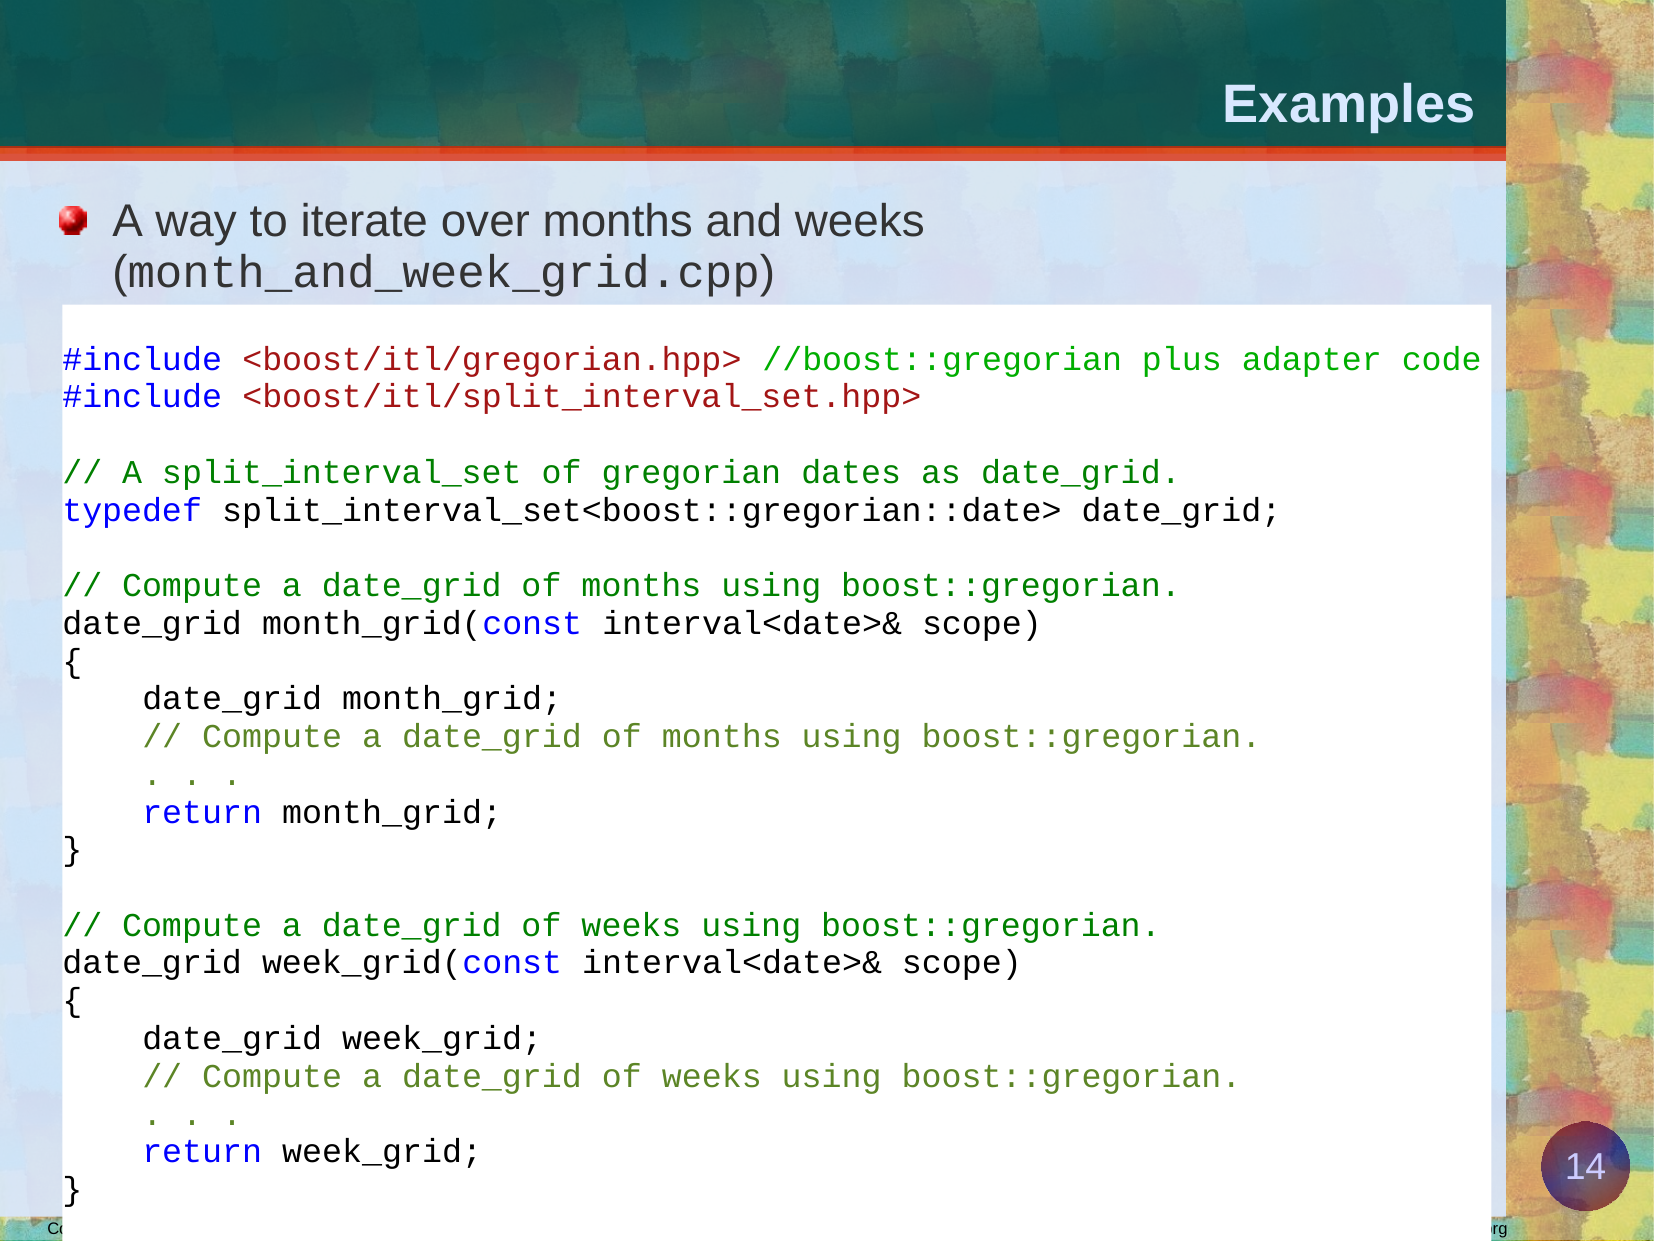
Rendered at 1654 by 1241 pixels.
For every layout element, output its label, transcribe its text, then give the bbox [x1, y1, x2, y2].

text_box #include <boost/itl/gregorian.hpp> //boost::gregorian plus adapter code #include <boost/itl/split_interval_set.hpp> // A split_interval_set of gregorian dates as date_grid. typedef split_interval_set<boost::gregorian::date> date_grid; // Compute a date_grid of months using boost::gregorian. date_grid month_grid(const interval<date>& scope) { date_grid month_grid; // Compute a date_grid of months using boost::gregorian. . . . return month_grid; } // Compute a date_grid of weeks using boost::gregorian. date_grid week_grid(const interval<date>& scope) { date_grid week_grid; // Compute a date_grid of weeks using boost::gregorian. . . . return week_grid; } [62, 304, 1492, 1200]
list A way to iterate over months and weeks (month_and_week_grid.cpp) [59, 194, 1418, 306]
title Examples [29, 59, 1477, 148]
